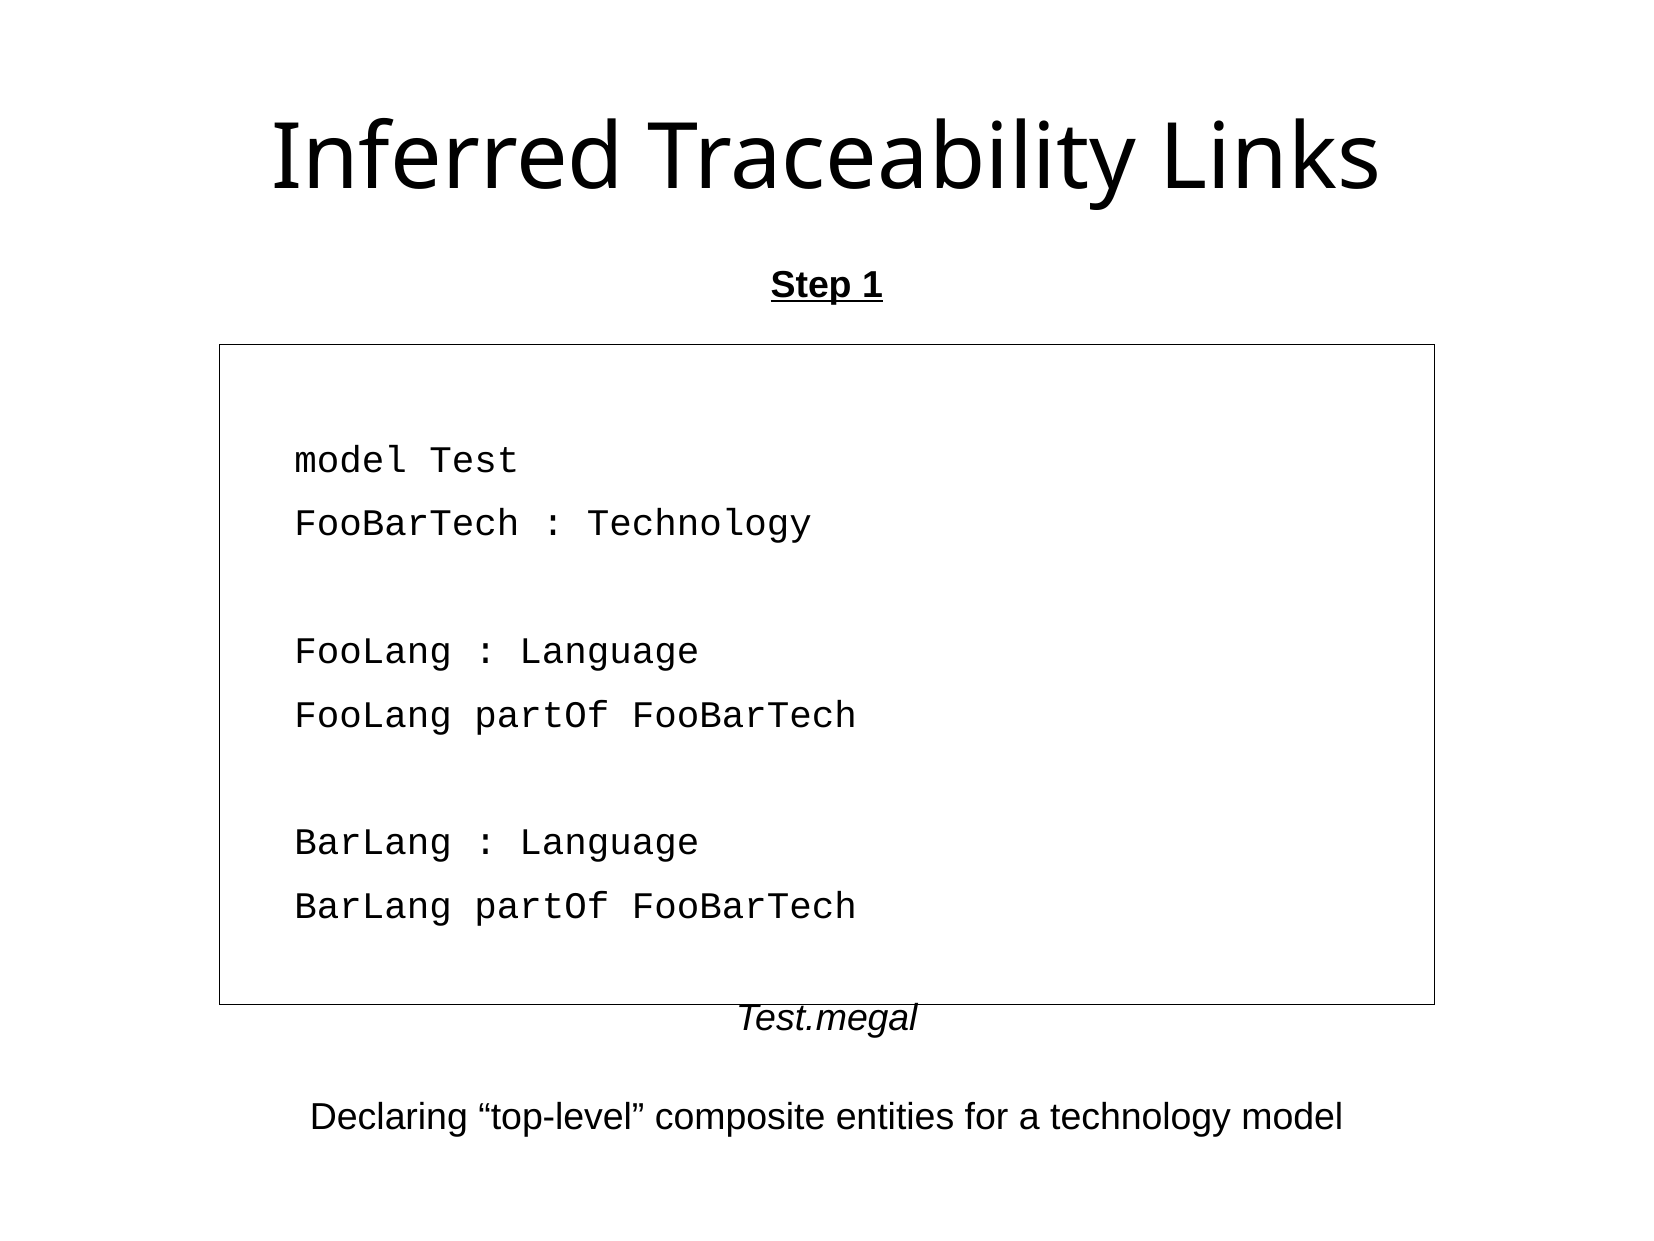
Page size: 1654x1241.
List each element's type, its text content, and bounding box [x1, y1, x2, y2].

text_box model Test FooBarTech : Technology FooLang : Language FooLang partOf FooBarTech BarLang : Language BarLang partOf FooBarTech [219, 344, 1435, 987]
text_box Test.megal [609, 988, 1045, 1049]
text_box Declaring “top-level” composite entities for a technology model [106, 1087, 1547, 1145]
text_box Step 1 [354, 256, 1300, 314]
title Inferred Traceability Links [82, 49, 1571, 257]
